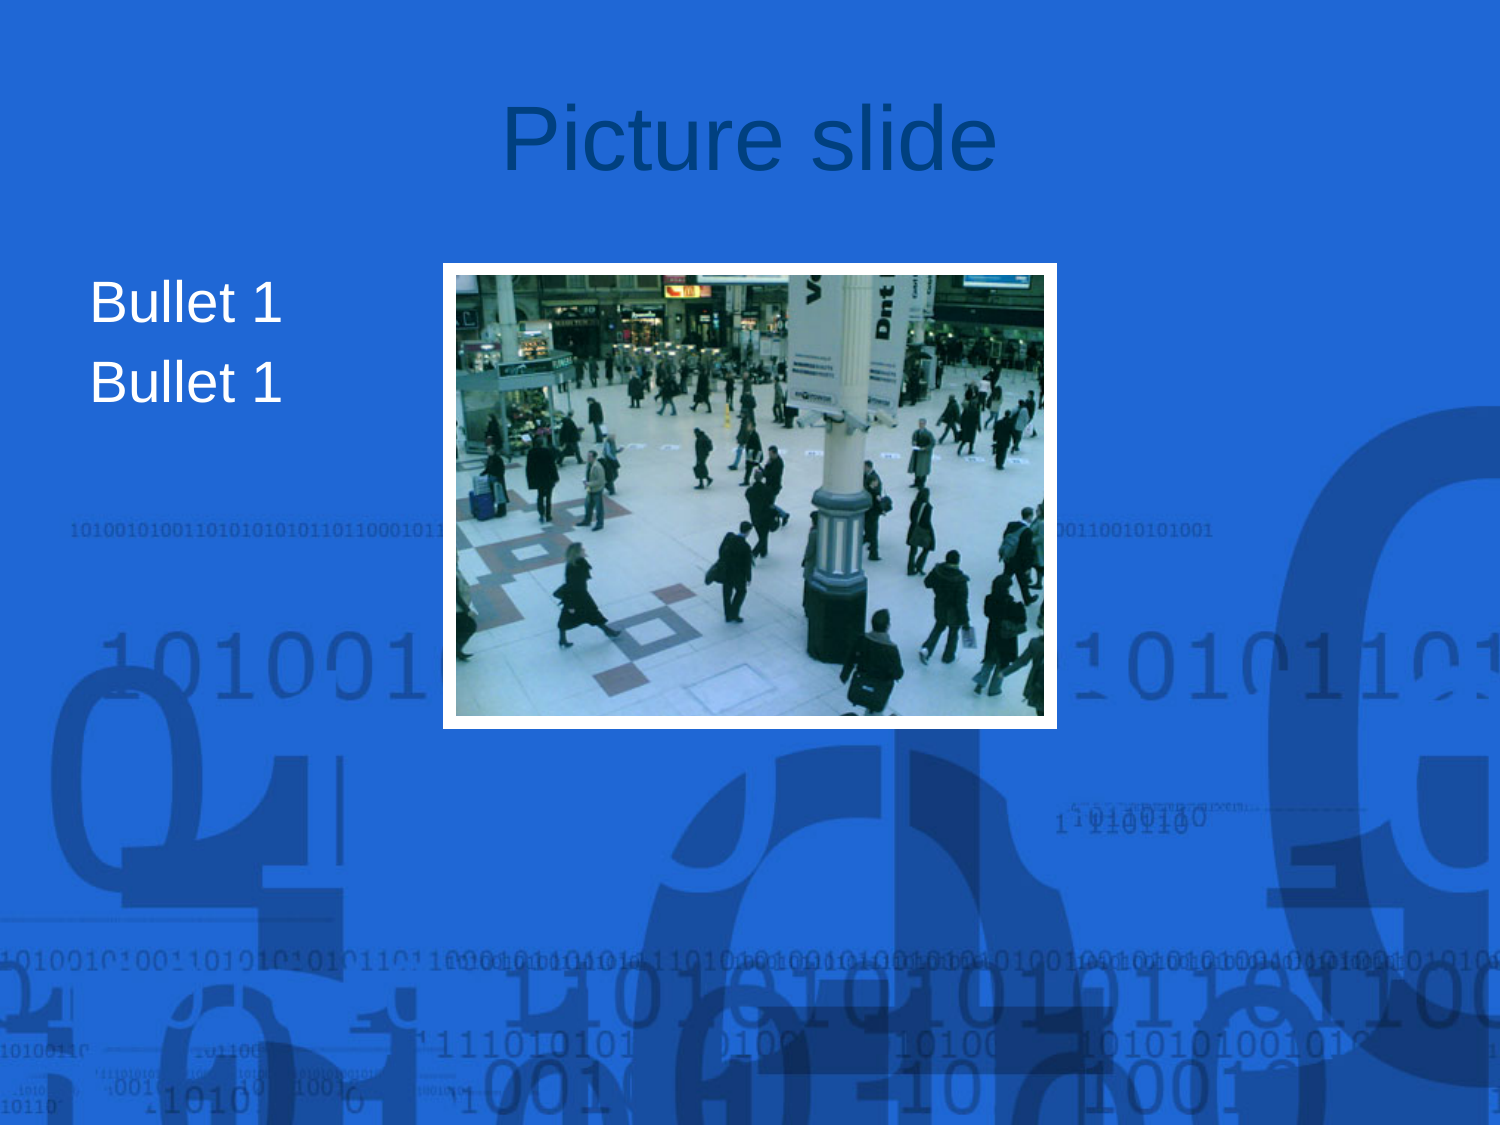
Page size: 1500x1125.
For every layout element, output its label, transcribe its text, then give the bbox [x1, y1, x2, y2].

picture [0, 0, 1500, 1125]
title Picture slide [75, 45, 1426, 233]
list Bullet 1 Bullet 1 [74, 262, 737, 870]
